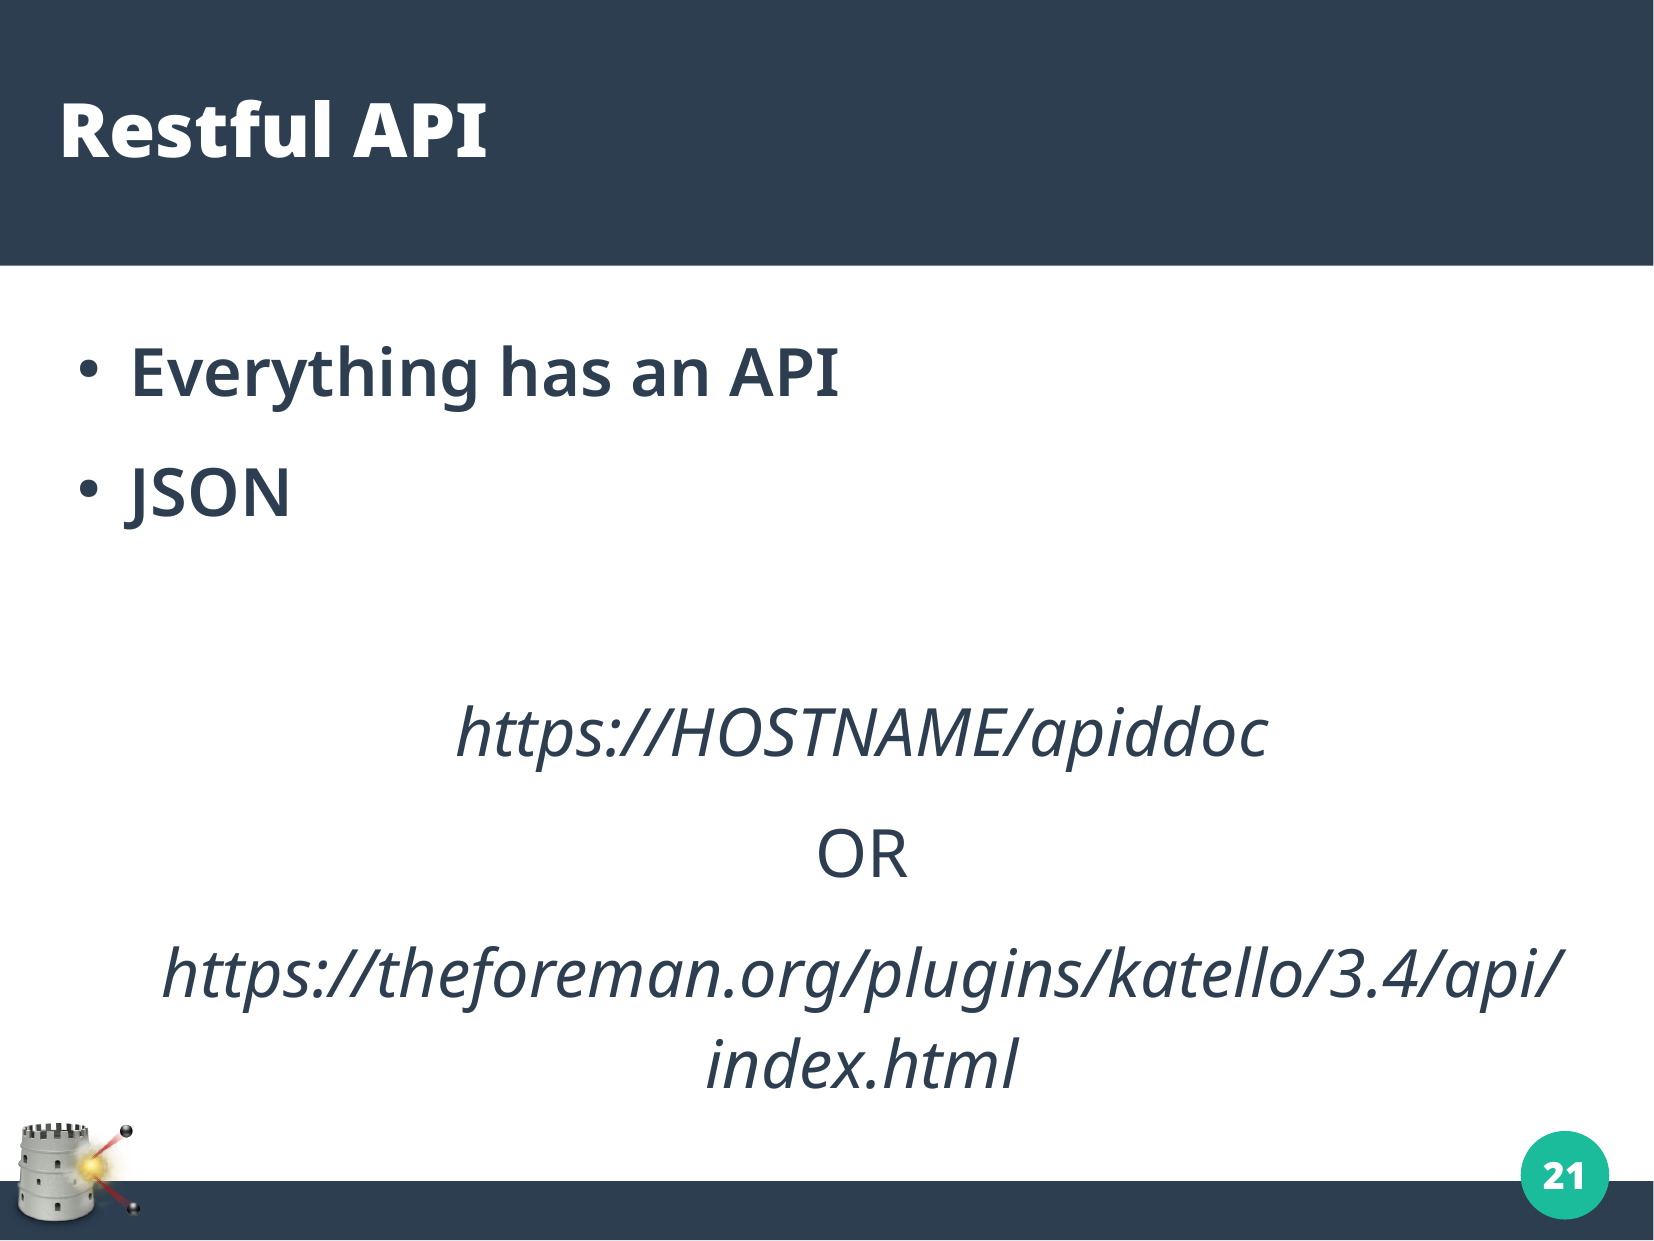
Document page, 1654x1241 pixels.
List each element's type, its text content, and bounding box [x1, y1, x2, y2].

title Restful API [59, 49, 1595, 207]
picture [5, 1104, 148, 1241]
list Everything has an API JSON https://HOSTNAME/apiddoc OR https://theforeman.org/plugins/katello/3.4/api/index.html [59, 324, 1595, 1152]
